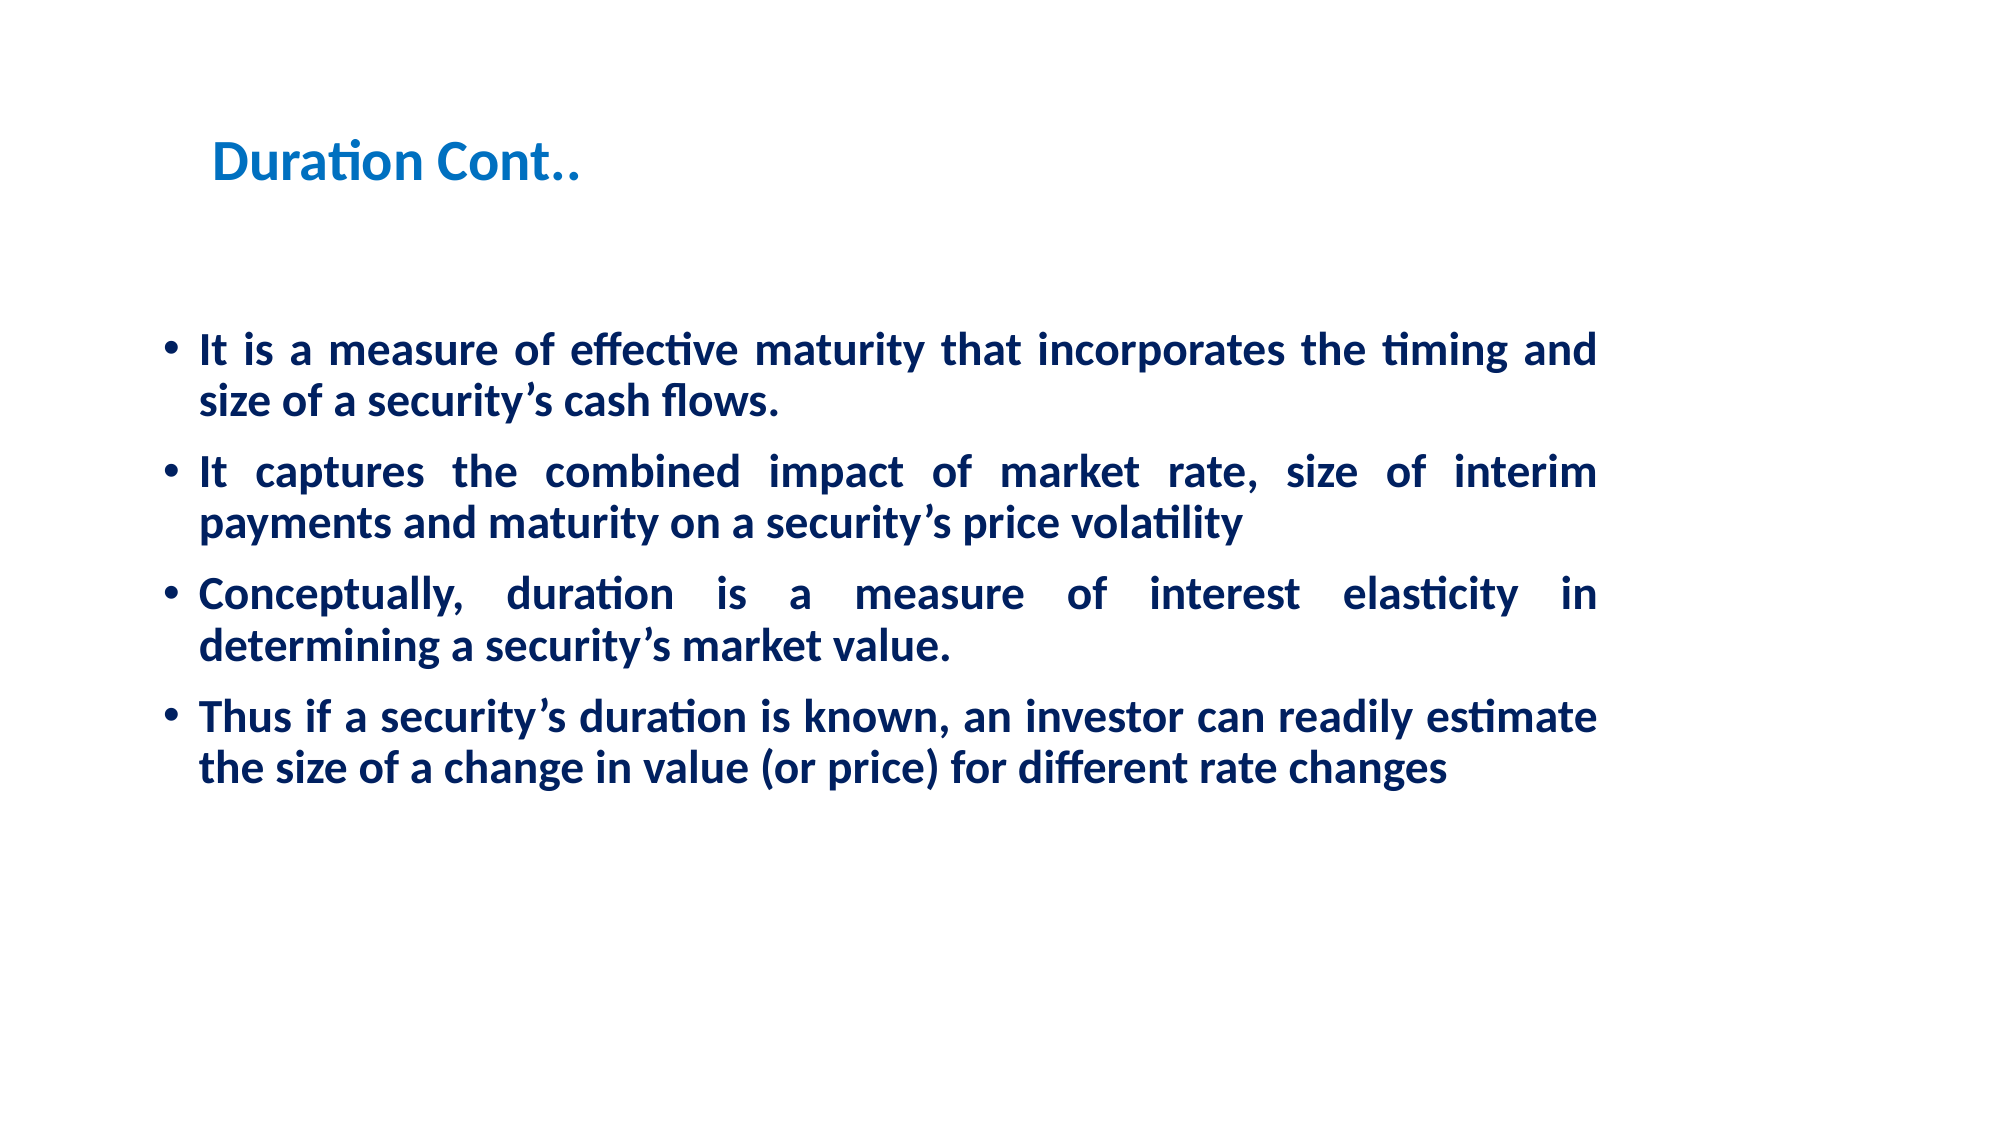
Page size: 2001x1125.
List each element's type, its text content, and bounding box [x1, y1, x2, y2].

list It is a measure of effective maturity that incorporates the timing and size of a security’s cash flows. It captures the combined impact of market rate, size of interim payments and maturity on a security’s price volatility Conceptually, duration is a measure of interest elasticity in determining a security’s market value. Thus if a security’s duration is known, an investor can readily estimate the size of a change in value (or price) for different rate changes [148, 317, 1616, 852]
text_box Duration Cont.. [197, 114, 1724, 200]
